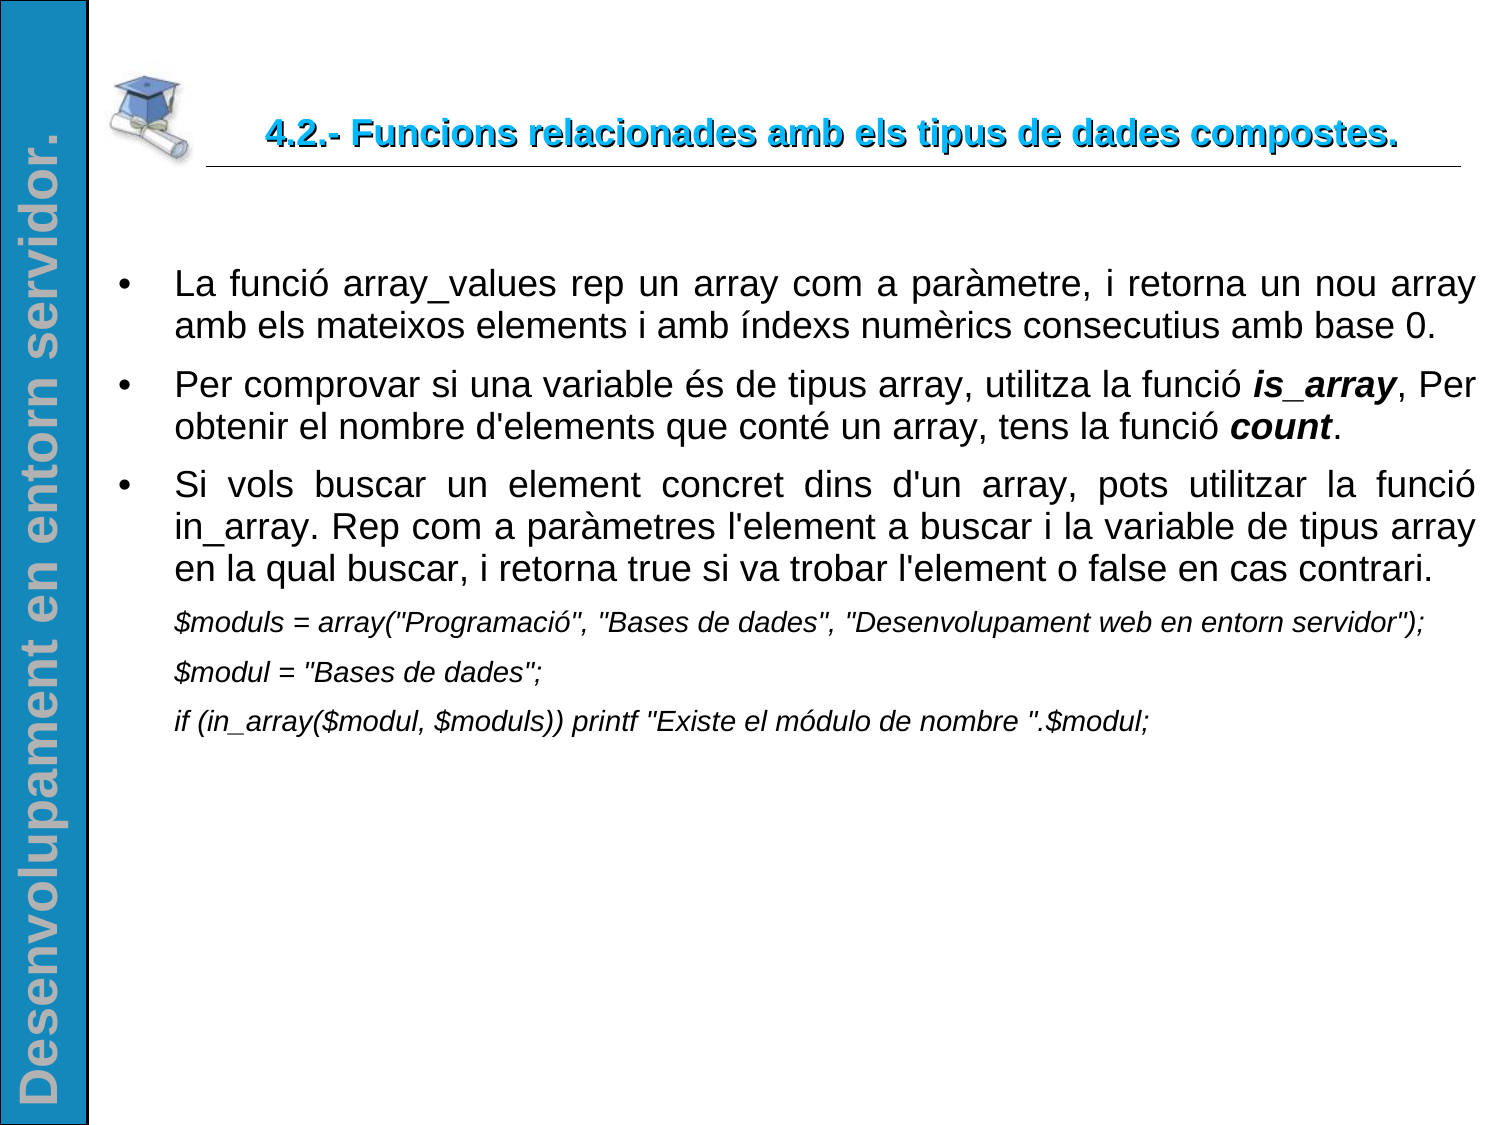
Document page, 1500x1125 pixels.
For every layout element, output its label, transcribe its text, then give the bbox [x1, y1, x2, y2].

picture [93, 61, 206, 174]
list La funció array_values rep un array com a paràmetre, i retorna un nou array amb els mateixos elements i amb índexs numèrics consecutius amb base 0. Per comprovar si una variable és de tipus array, utilitza la funció is_array, Per obtenir el nombre d'elements que conté un array, tens la funció count. Si vols buscar un element concret dins d'un array, pots utilitzar la funció in_array. Rep com a paràmetres l'element a buscar i la variable de tipus array en la qual buscar, i retorna true si va trobar l'element o false en cas contrari. $moduls = array("Programació", "Bases de dades", "Desenvolupament web en entorn servidor"); $modul = "Bases de dades"; if (in_array($modul, $moduls)) printf "Existe el módulo de nombre ".$modul; [118, 262, 1477, 1006]
title 4.2.- Funcions relacionades amb els tipus de dades compostes. [206, 88, 1447, 178]
